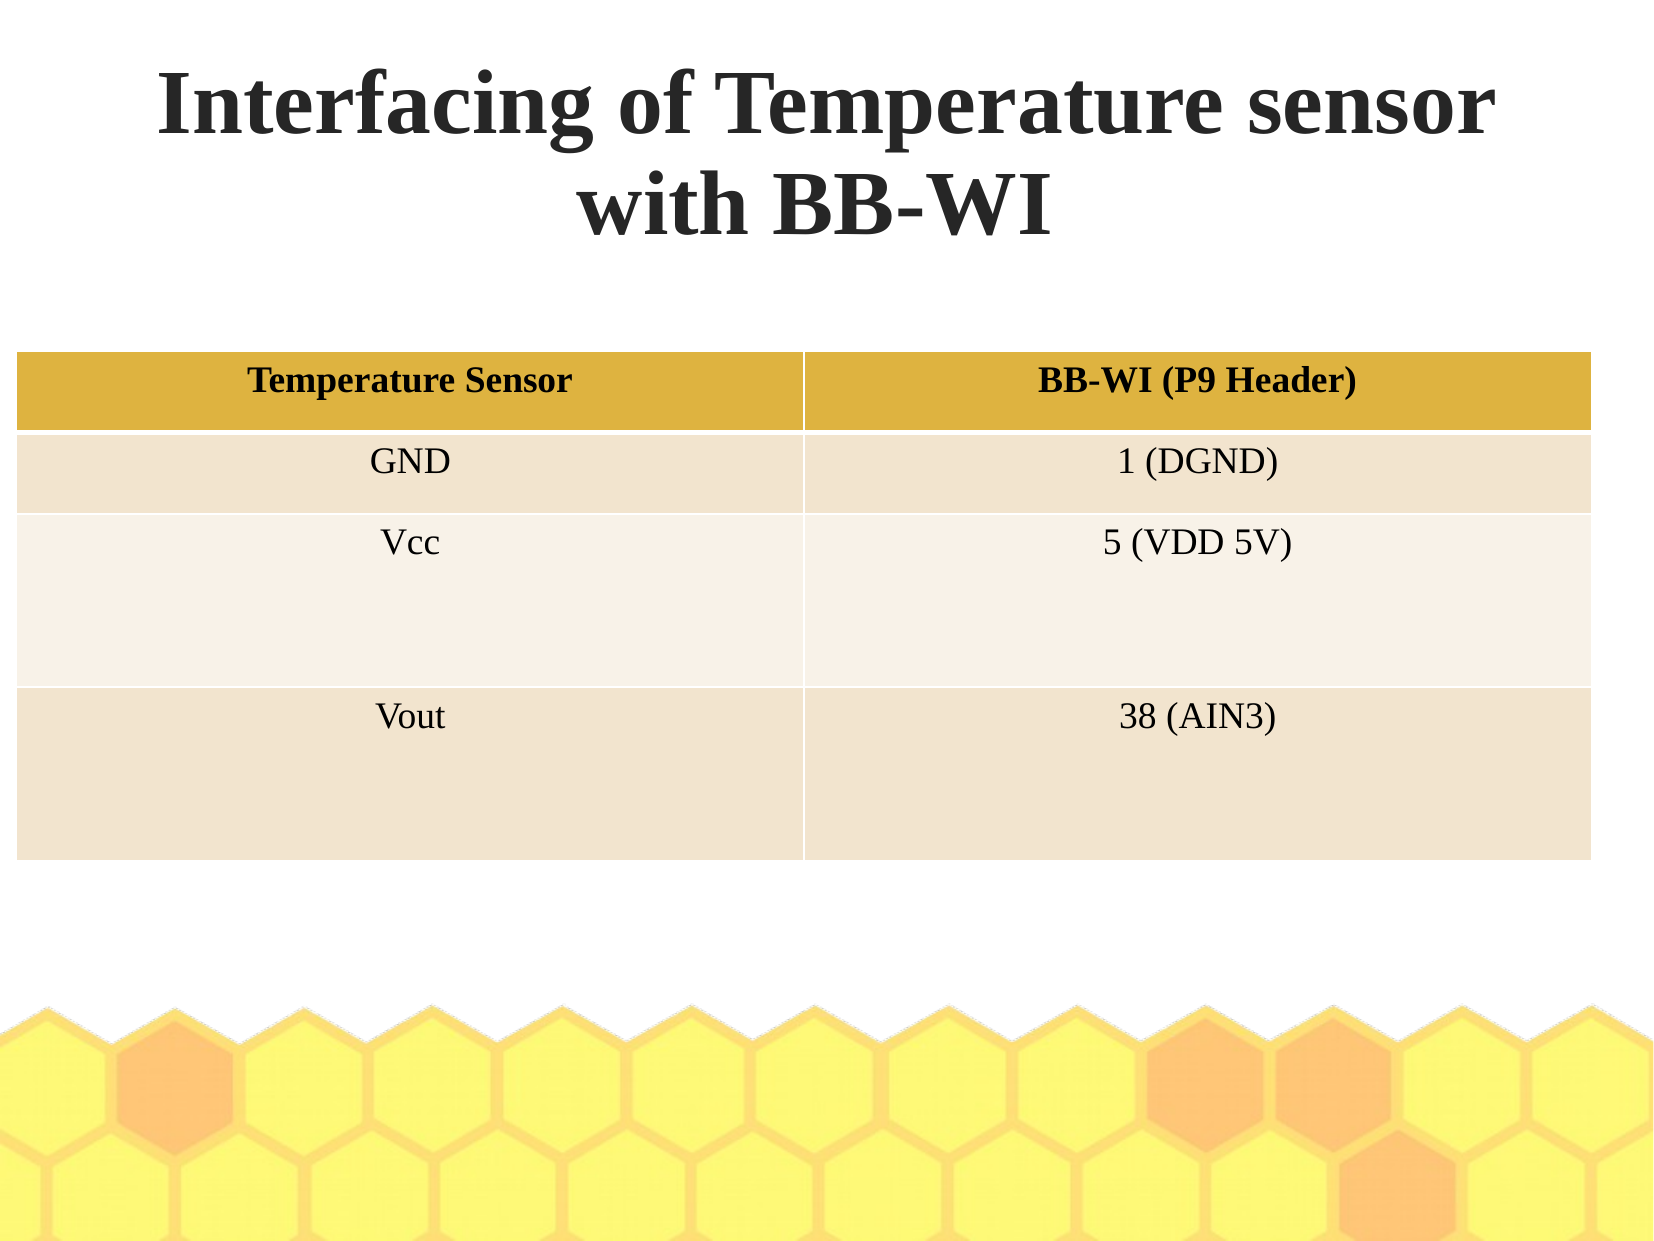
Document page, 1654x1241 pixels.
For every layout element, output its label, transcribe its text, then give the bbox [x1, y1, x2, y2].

table_cell Vout [17, 688, 803, 860]
title Interfacing of Temperature sensor with BB-WI [82, 49, 1571, 257]
table_cell 1 (DGND) [805, 435, 1591, 513]
table_cell Vcc [17, 515, 803, 686]
table_cell GND [17, 435, 803, 513]
picture [0, 1001, 1654, 1241]
table_header Temperature Sensor [17, 352, 803, 430]
table_cell 38 (AIN3) [805, 688, 1591, 860]
table_cell 5 (VDD 5V) [805, 515, 1591, 686]
table_header BB-WI (P9 Header) [805, 352, 1591, 430]
